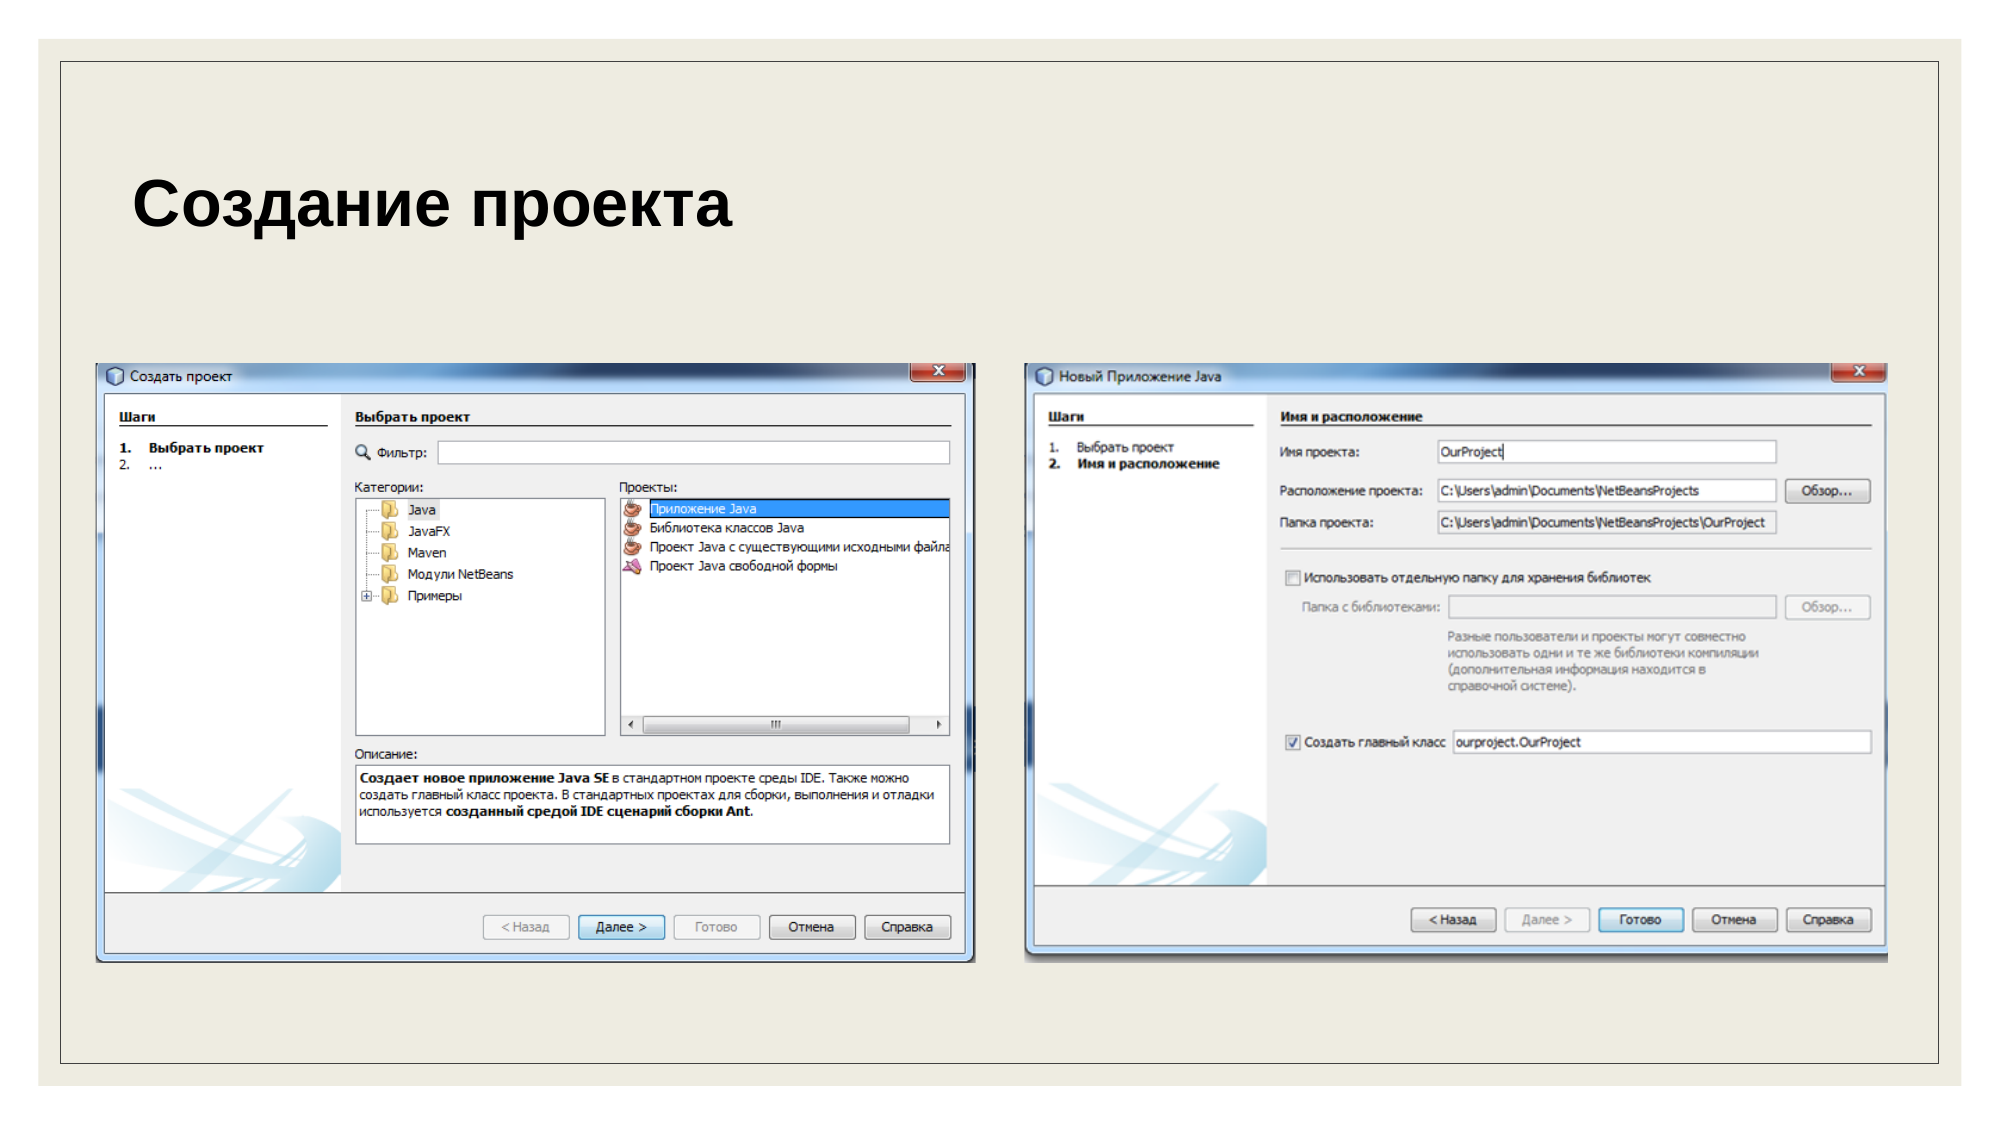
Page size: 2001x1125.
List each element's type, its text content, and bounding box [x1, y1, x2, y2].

picture [95, 363, 976, 963]
text_box Создание проекта [118, 158, 748, 249]
picture [1024, 363, 1888, 963]
